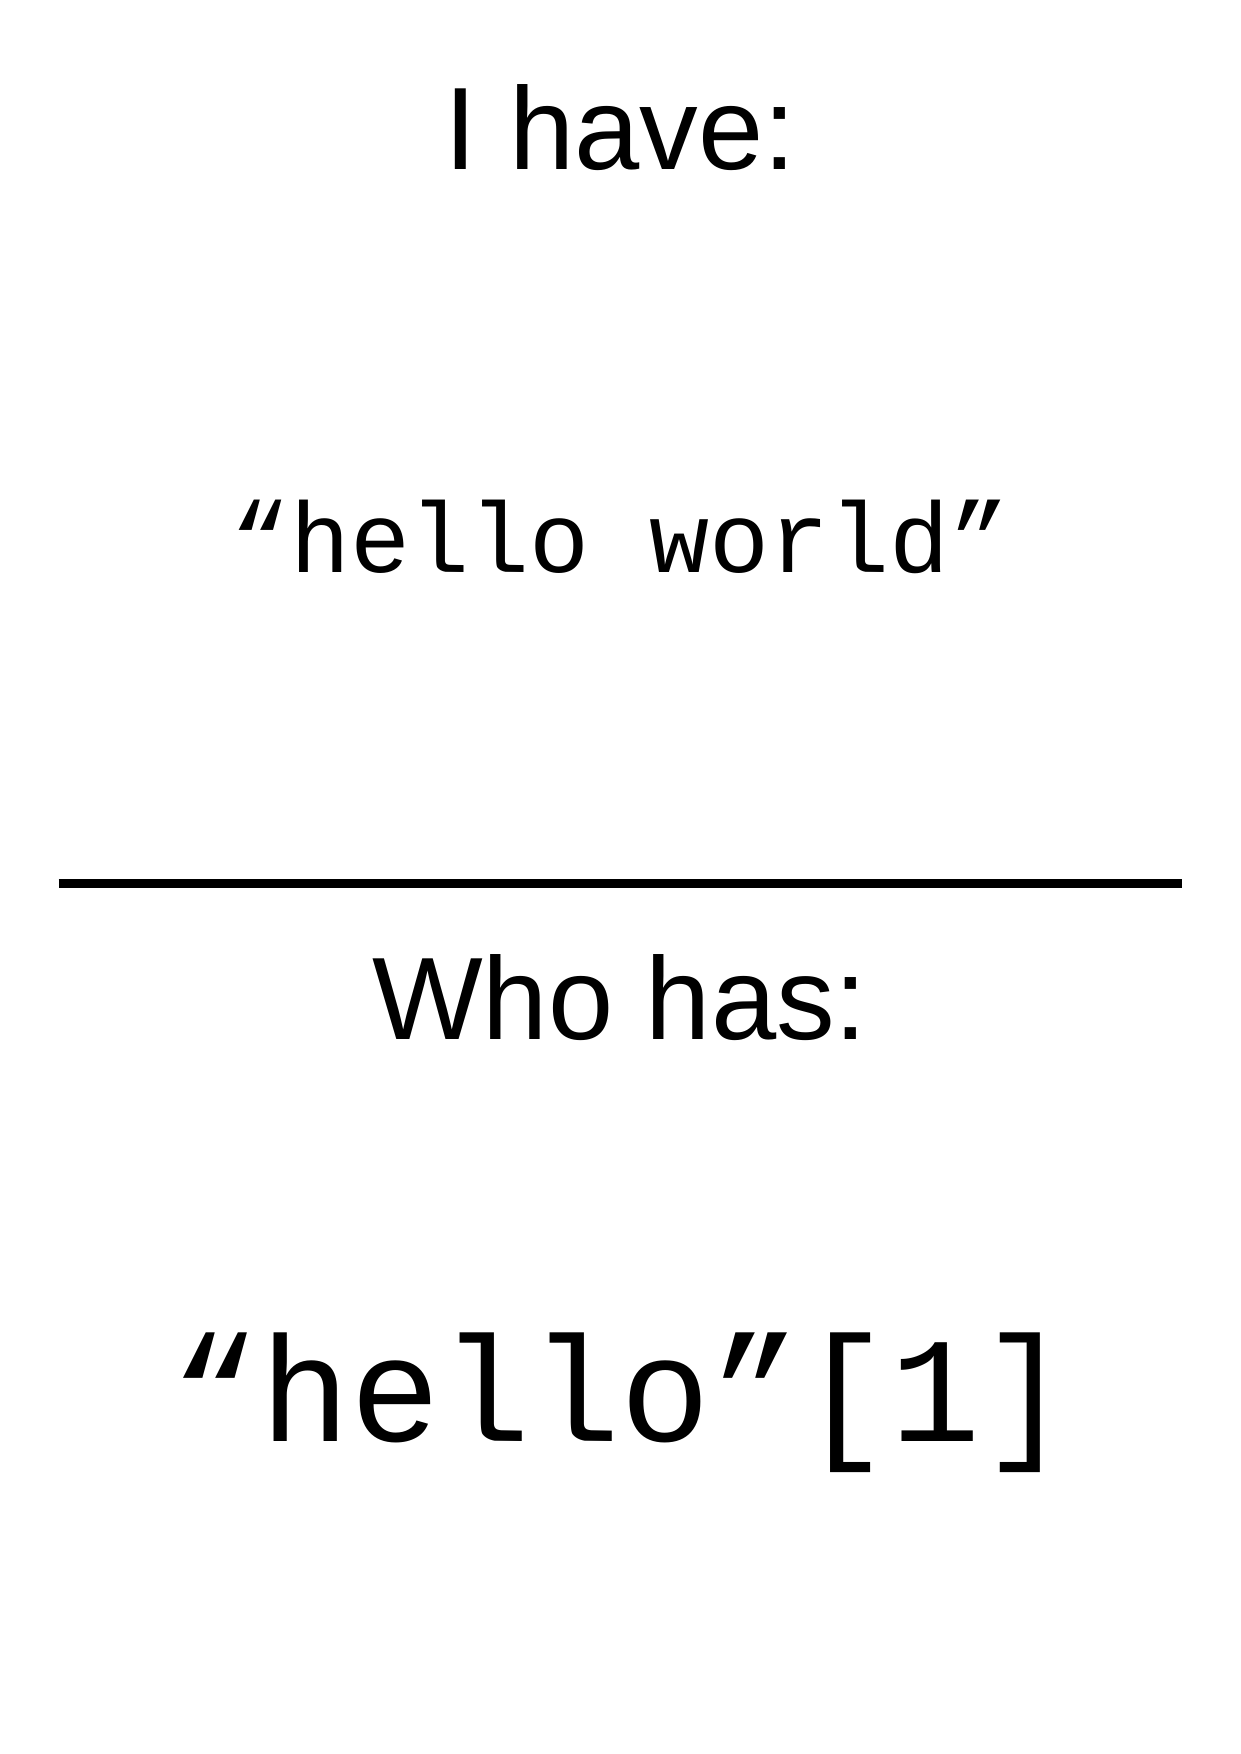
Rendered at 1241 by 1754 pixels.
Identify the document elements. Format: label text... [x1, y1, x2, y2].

text_box “hello”[1] [58, 1123, 1182, 1679]
subtitle I have: [58, 49, 1182, 209]
text_box “hello world” [58, 268, 1182, 824]
text_box Who has: [58, 919, 1182, 1079]
